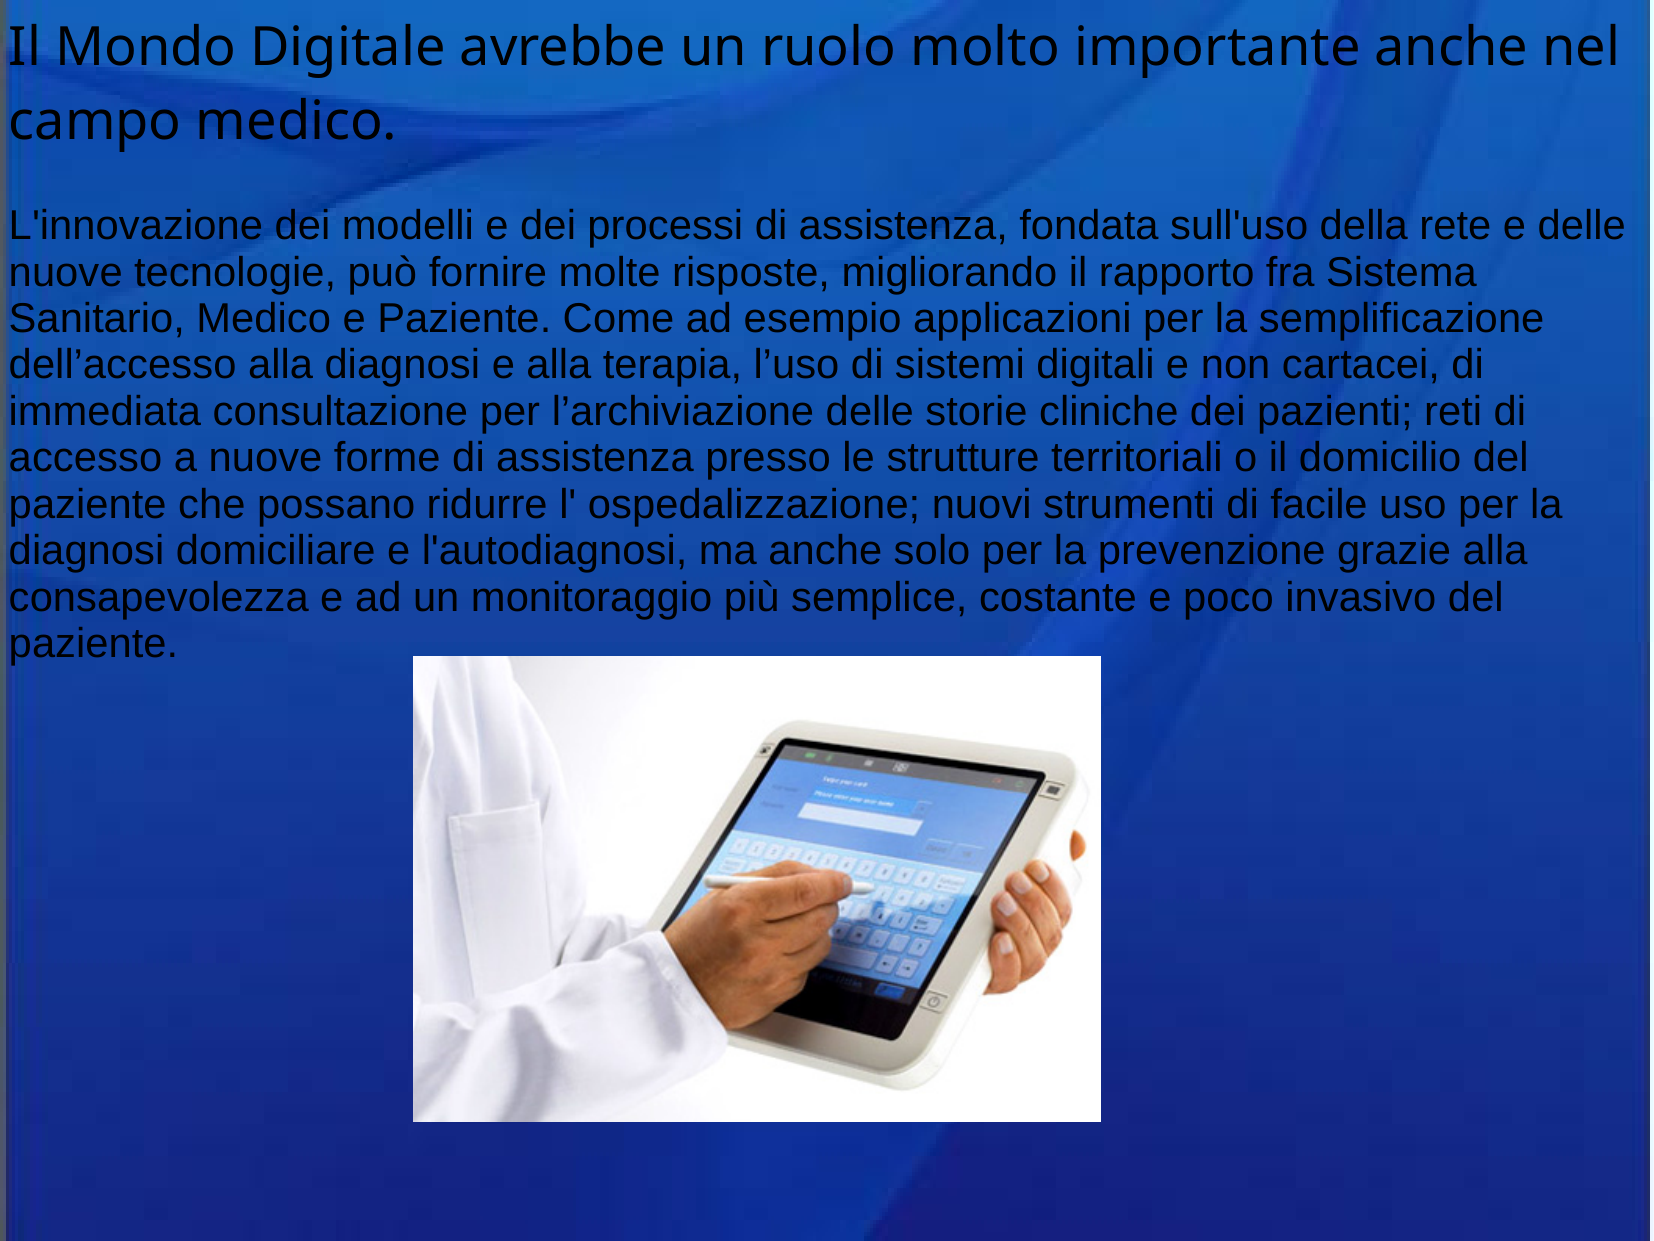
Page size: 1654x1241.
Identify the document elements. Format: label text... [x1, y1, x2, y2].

picture [0, 656, 1654, 1241]
text_box Il Mondo Digitale avrebbe un ruolo molto importante anche nel campo medico. L'innovazione dei modelli e dei processi di assistenza, fondata sull'uso della rete e delle nuove tecnologie, può fornire molte risposte, migliorando il rapporto fra Sistema Sanitario, Medico e Paziente. Come ad esempio applicazioni per la semplificazione dell’accesso alla diagnosi e alla terapia, l’uso di sistemi digitali e non cartacei, di immediata consultazione per l’archiviazione delle storie cliniche dei pazienti; reti di accesso a nuove forme di assistenza presso le strutture territoriali o il domicilio del paziente che possano ridurre l' ospedalizzazione; nuovi strumenti di facile uso per la diagnosi domiciliare e l'autodiagnosi, ma anche solo per la prevenzione grazie alla consapevolezza e ad un monitoraggio più semplice, costante e poco invasivo del paziente. [0, 0, 1654, 838]
